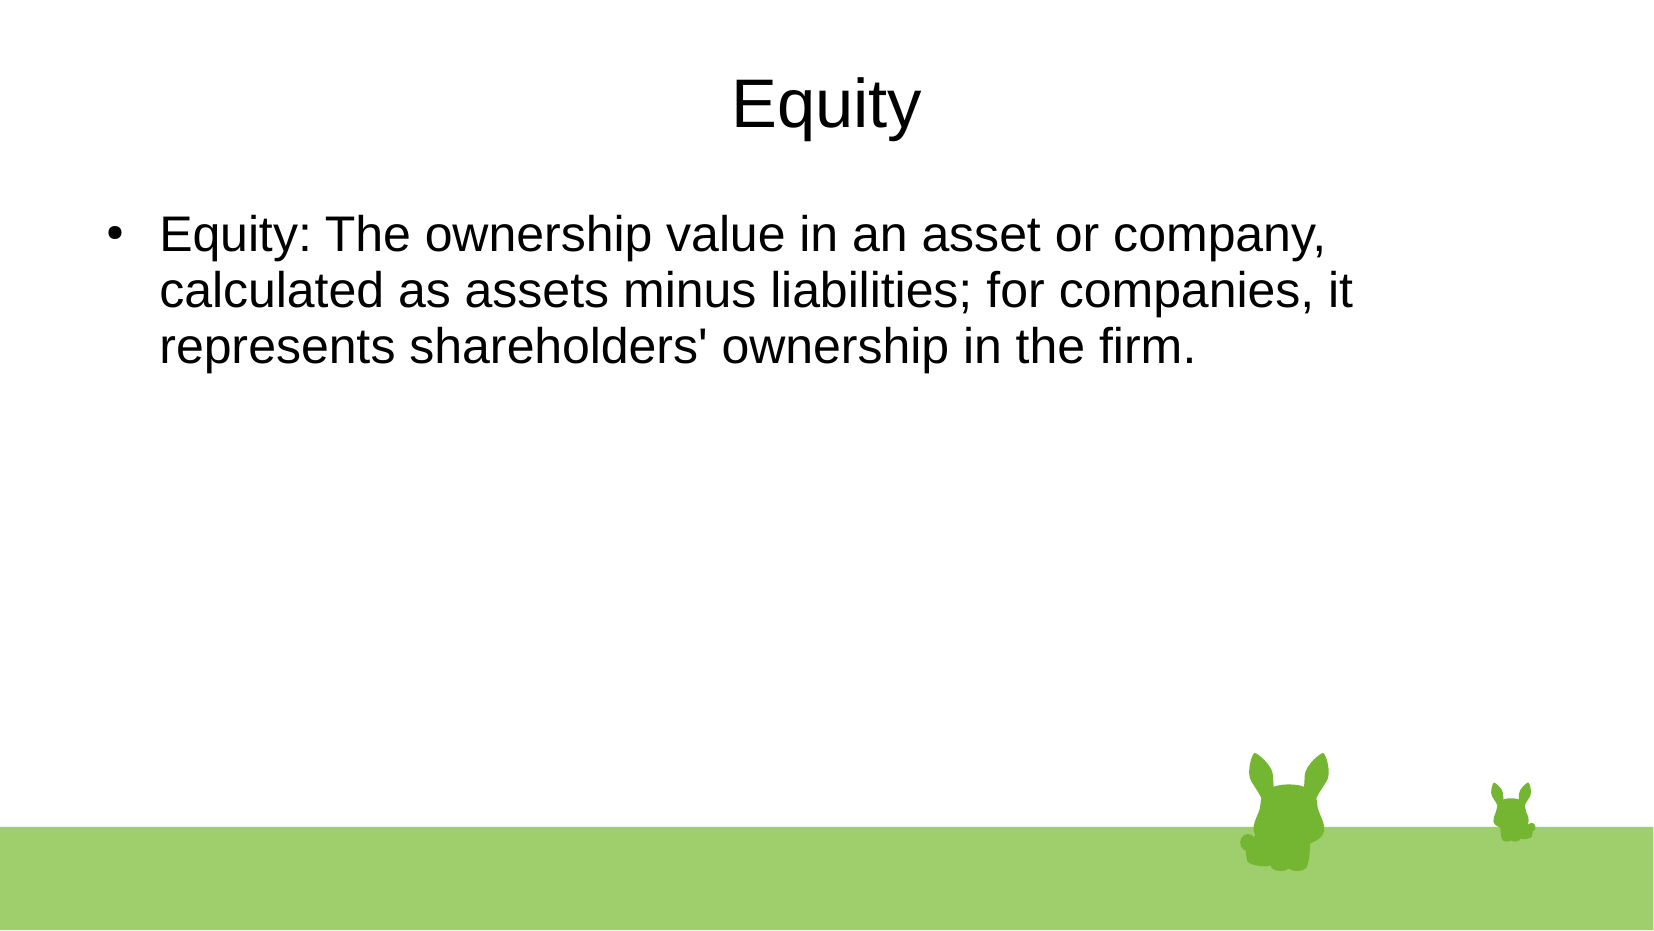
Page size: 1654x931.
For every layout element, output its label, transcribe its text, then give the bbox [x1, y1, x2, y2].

list Equity: The ownership value in an asset or company, calculated as assets minus liabilities; for companies, it represents shareholders' ownership in the firm. [88, 206, 1565, 739]
title Equity [88, 29, 1565, 178]
